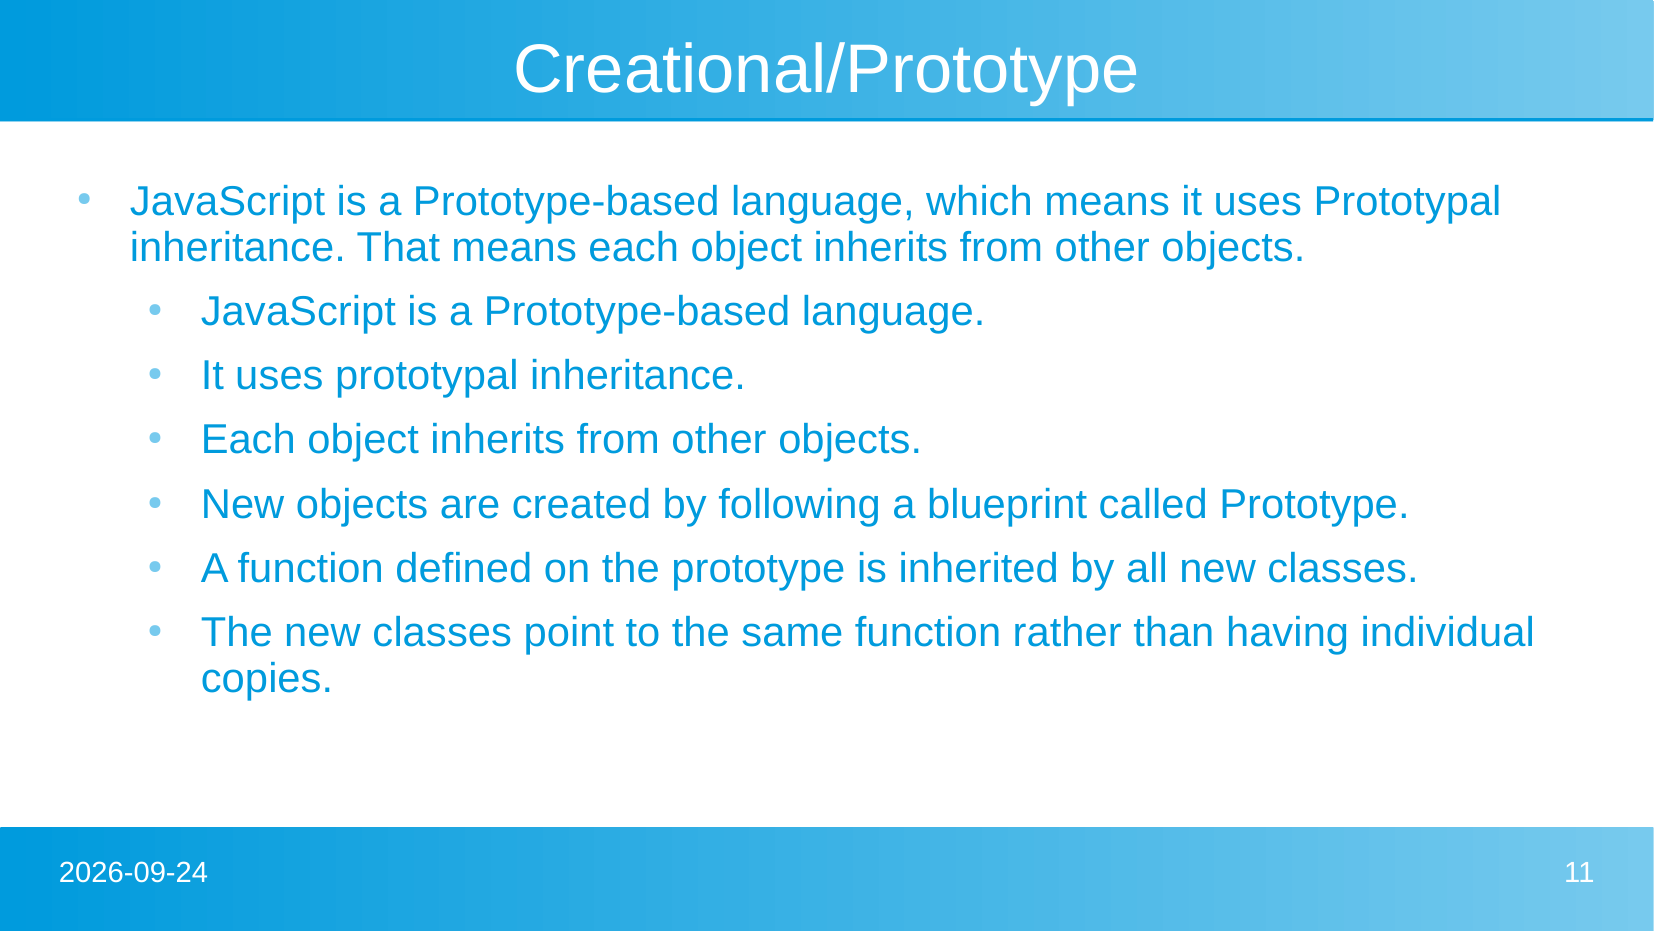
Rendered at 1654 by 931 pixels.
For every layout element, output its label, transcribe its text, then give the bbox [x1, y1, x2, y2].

list JavaScript is a Prototype-based language, which means it uses Prototypal inheritance. That means each object inherits from other objects. JavaScript is a Prototype-based language. It uses prototypal inheritance. Each object inherits from other objects. New objects are created by following a blueprint called Prototype. A function defined on the prototype is inherited by all new classes. The new classes point to the same function rather than having individual copies. [59, 177, 1595, 768]
title Creational/Prototype [59, 29, 1595, 108]
